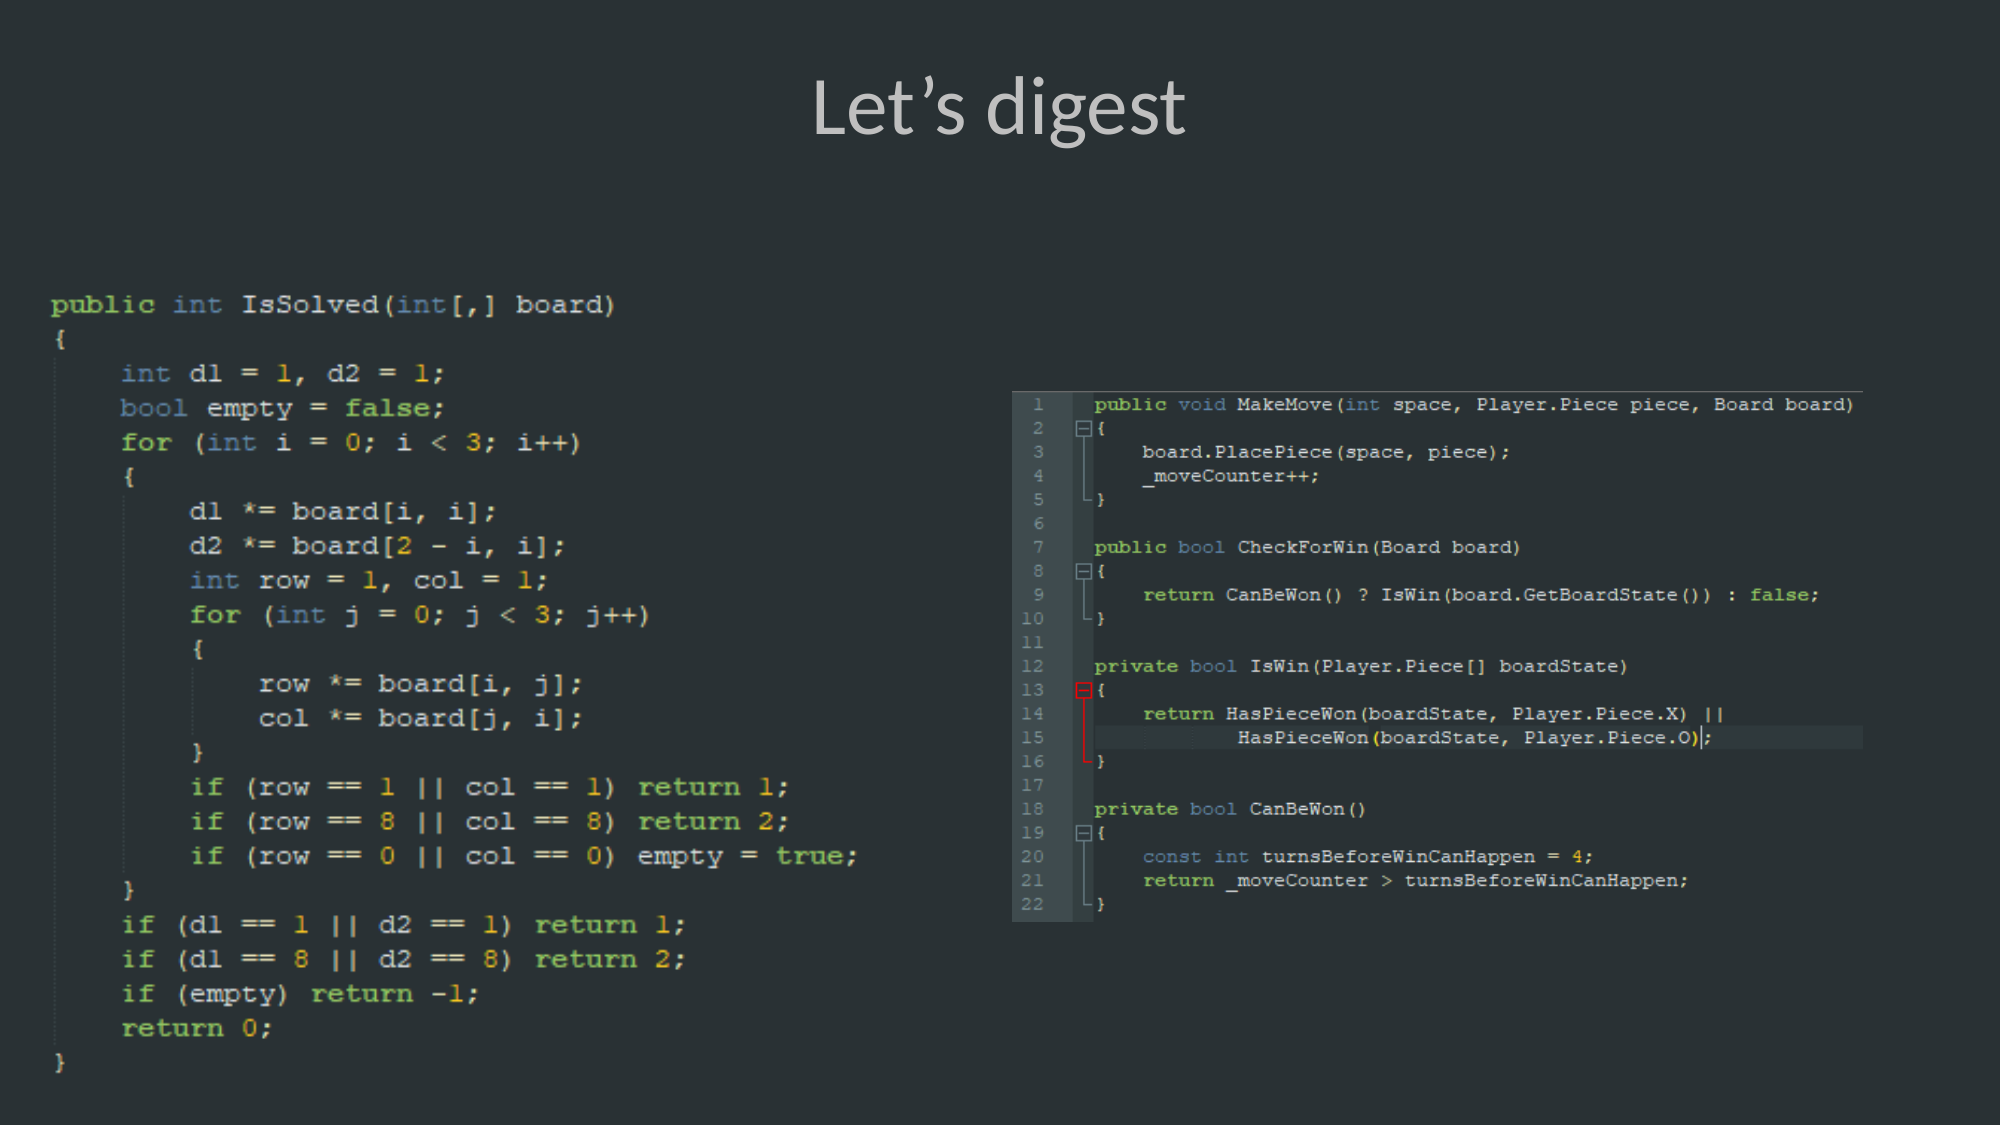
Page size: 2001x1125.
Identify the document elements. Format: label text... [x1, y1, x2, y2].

picture [37, 281, 917, 1082]
picture [1012, 391, 1863, 922]
text_box Let’s digest [37, 43, 1963, 160]
